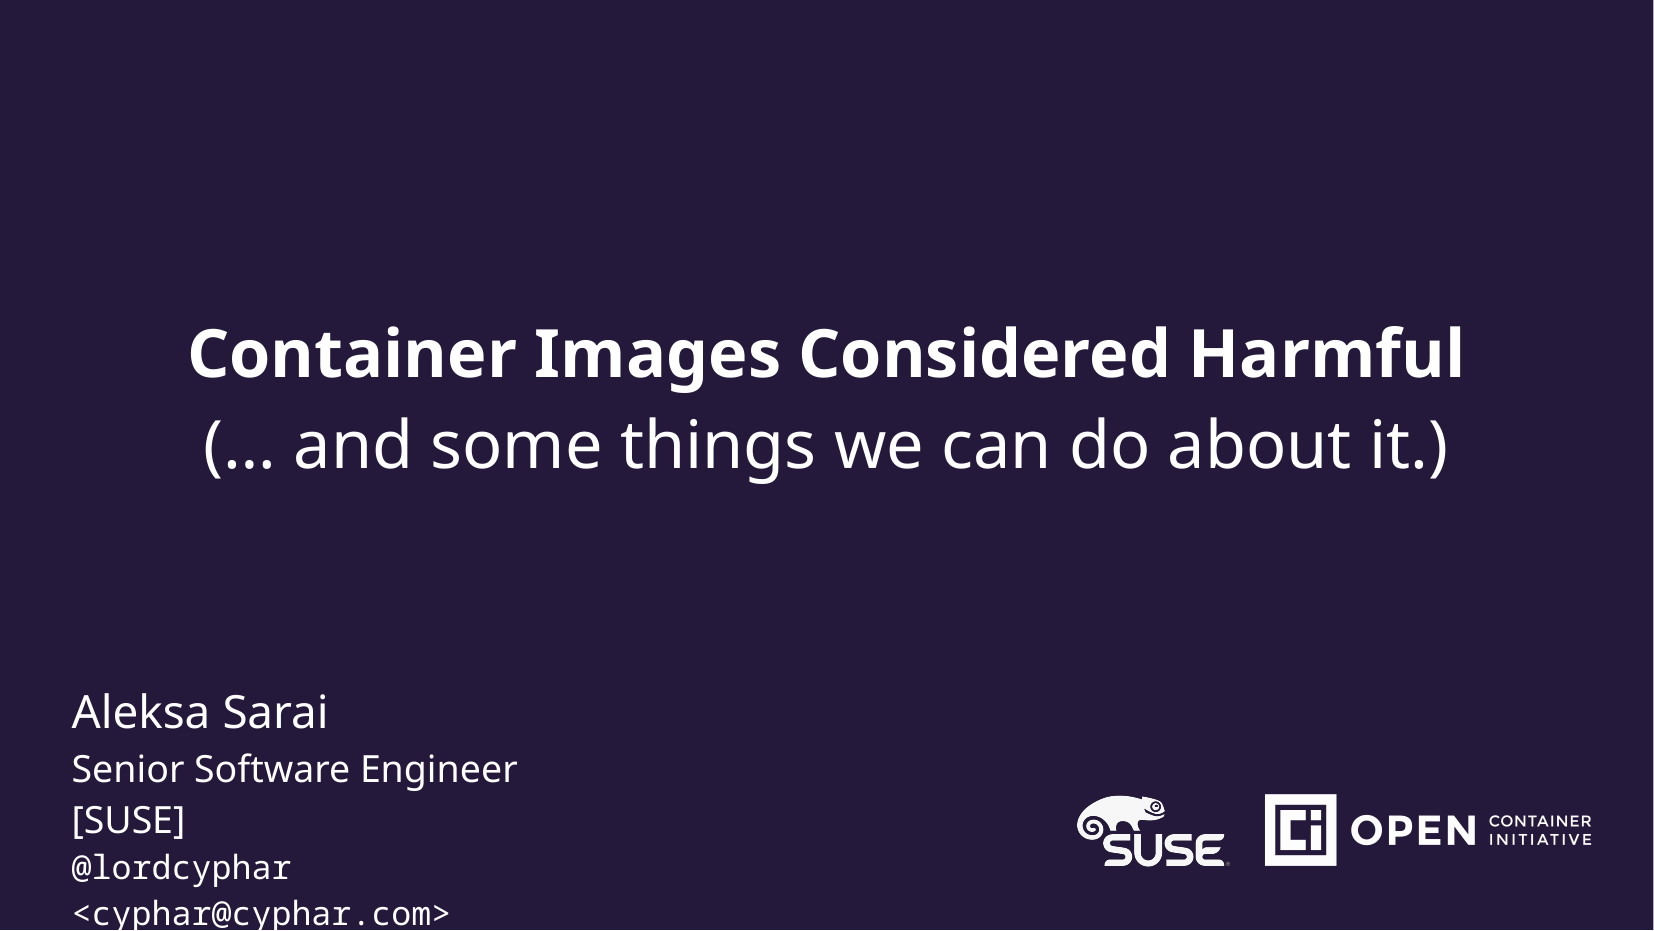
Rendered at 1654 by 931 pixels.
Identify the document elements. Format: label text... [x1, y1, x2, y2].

text_box Aleksa Sarai Senior Software Engineer [SUSE] @lordcyphar <cyphar@cyphar.com> [56, 672, 556, 885]
picture [1077, 795, 1231, 867]
subtitle Container Images Considered Harmful (… and some things we can do about it.) [82, 37, 1571, 757]
picture [1245, 780, 1611, 881]
